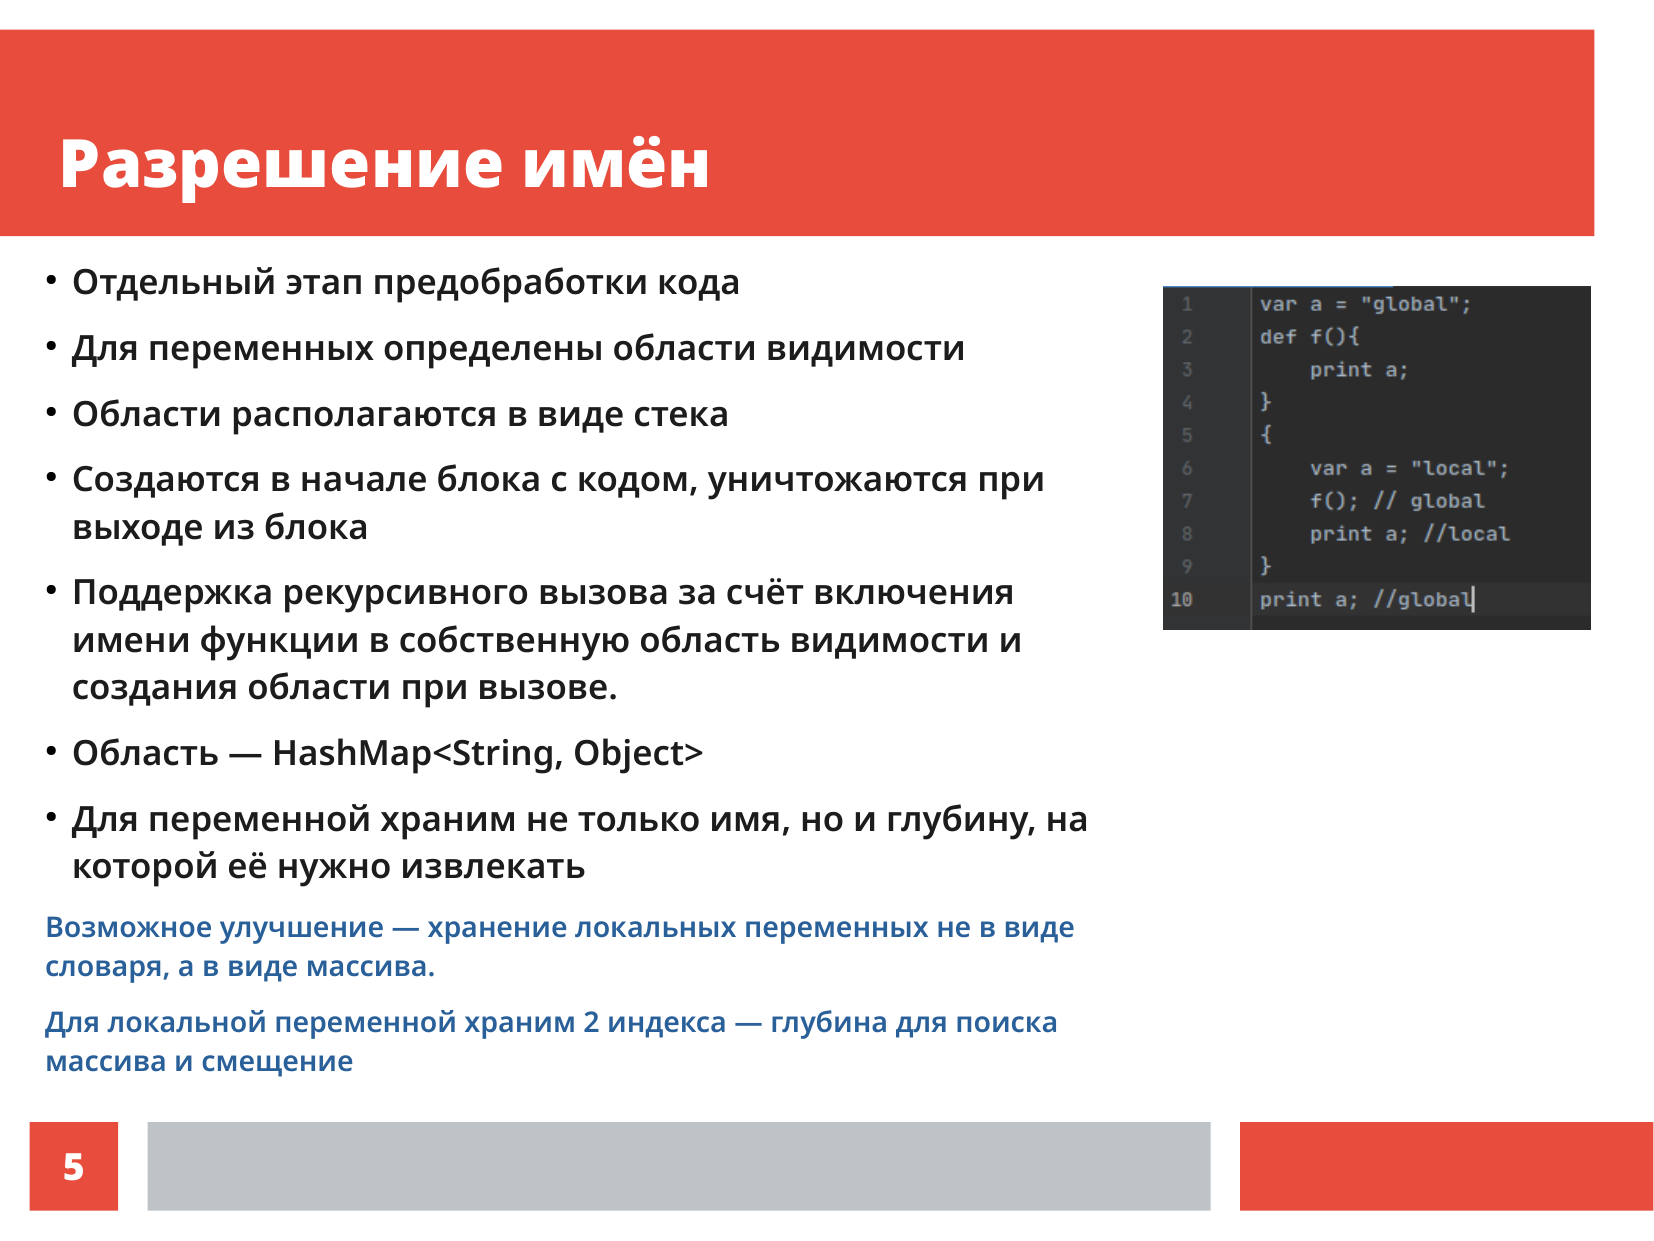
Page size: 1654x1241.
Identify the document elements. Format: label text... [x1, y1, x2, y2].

list Отдельный этап предобработки кода Для переменных определены области видимости Области располагаются в виде стека Создаются в начале блока с кодом, уничтожаются при выходе из блока Поддержка рекурсивного вызова за счёт включения имени функции в собственную область видимости и создания области при вызове. Область — HashMap<String, Object> Для переменной храним не только имя, но и глубину, на которой её нужно извлекать Возможное улучшение — хранение локальных переменных не в виде словаря, а в виде массива. Для локальной переменной храним 2 индекса — глубина для поиска массива и смещение [45, 257, 1111, 1081]
title Разрешение имён [59, 59, 1595, 207]
picture [1163, 286, 1591, 631]
